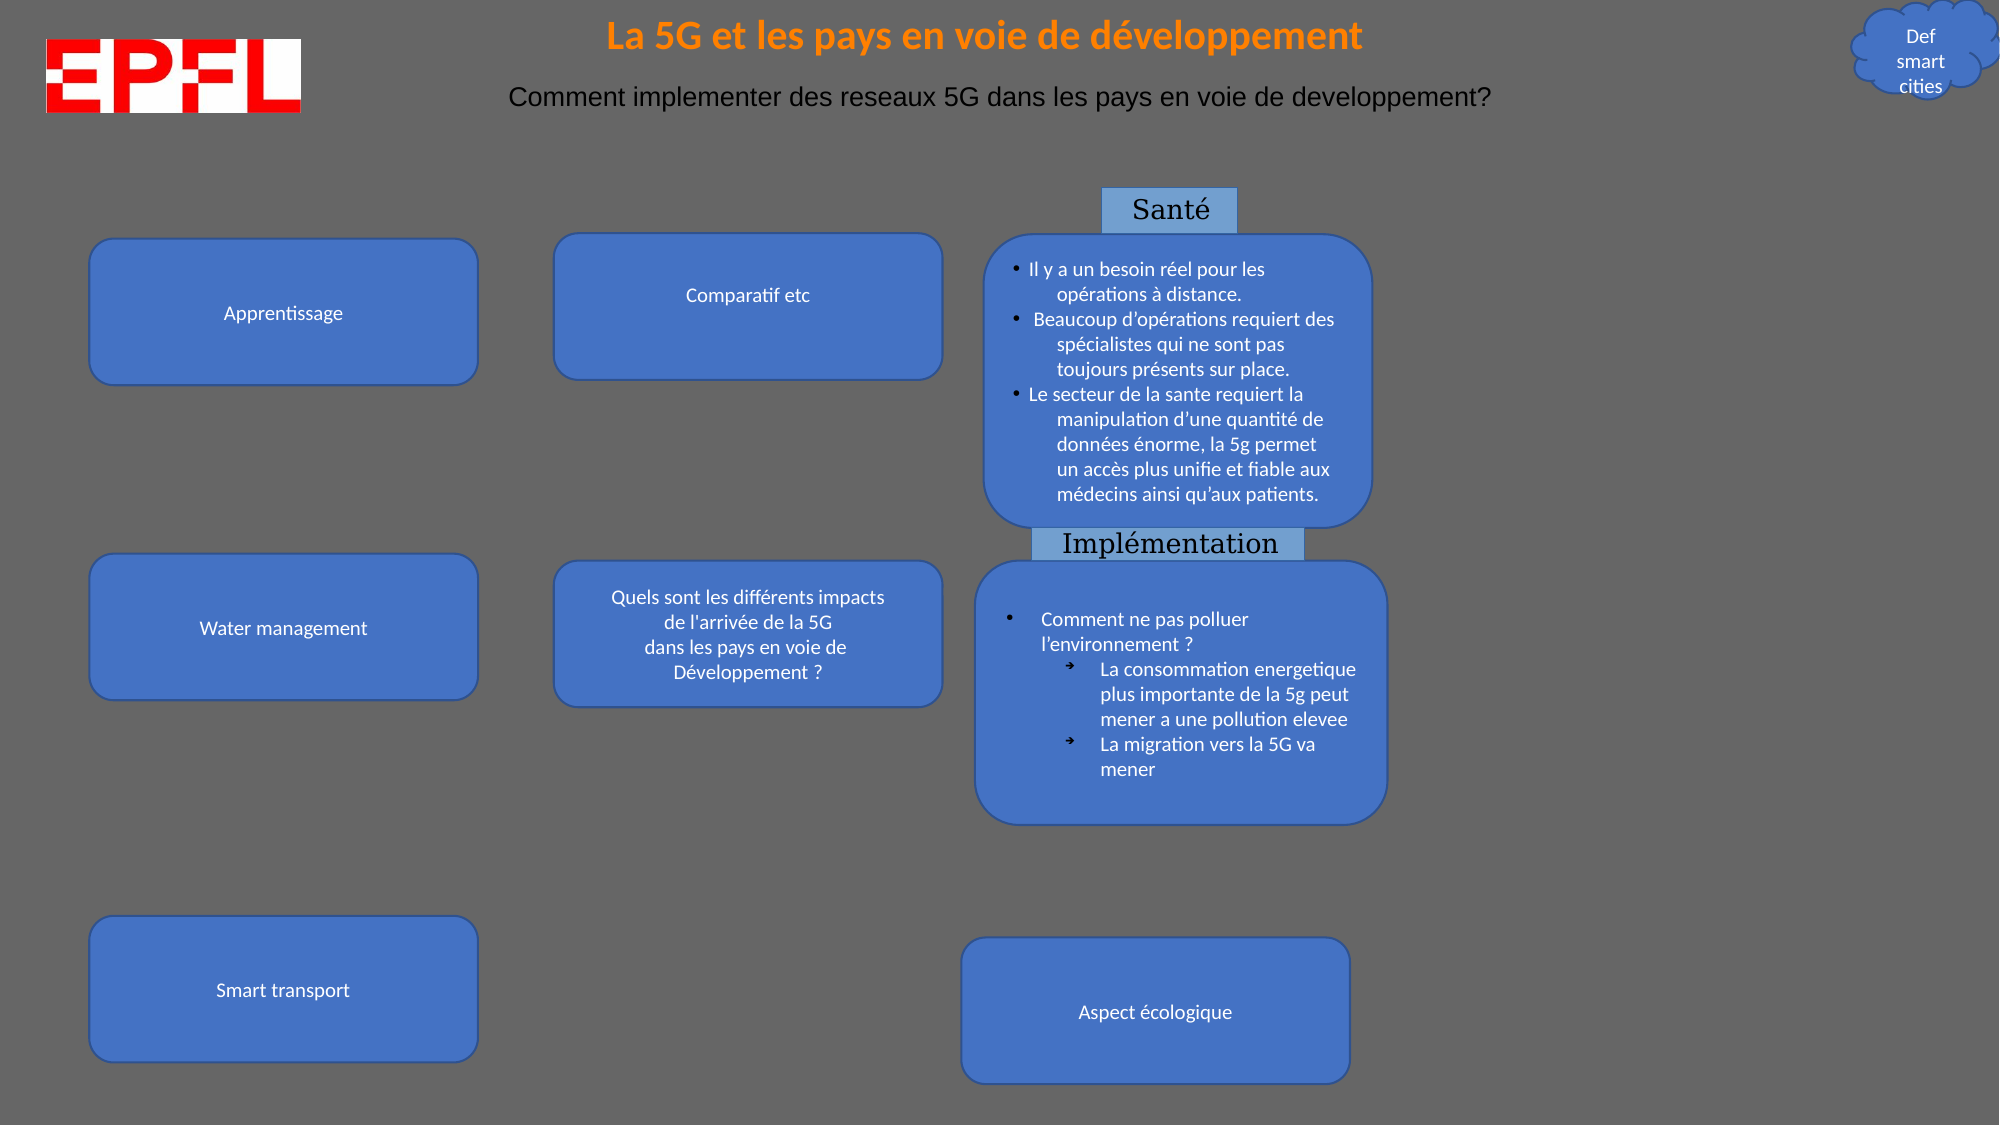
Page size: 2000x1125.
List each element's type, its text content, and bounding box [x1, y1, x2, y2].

text_box Santé [1101, 187, 1238, 234]
text_box Il y a un besoin réel pour les opérations à distance. Beaucoup d’opérations requiert des spécialistes qui ne sont pas toujours présents sur place. Le secteur de la sante requiert la manipulation d’une quantité de données énorme, la 5g permet un accès plus unifie et fiable aux médecins ainsi qu’aux patients. [983, 234, 1373, 528]
text_box Smart transport [89, 915, 478, 1063]
text_box Apprentissage [89, 238, 478, 386]
text_box Def smart cities [1851, 0, 2000, 100]
text_box Comparatif etc [553, 233, 943, 380]
text_box Implémentation [1031, 527, 1305, 561]
text_box Comment implementer des reseaux 5G dans les pays en voie de developpement? [493, 75, 1507, 121]
text_box Water management [89, 553, 479, 701]
text_box La 5G et les pays en voie de développement [591, 0, 1408, 75]
picture [46, 39, 301, 113]
text_box Comment ne pas polluer l’environnement ? La consommation energetique plus importante de la 5g peut mener a une pollution elevee La migration vers la 5G va mener [974, 560, 1388, 826]
text_box Aspect écologique [961, 937, 1351, 1085]
text_box Quels sont les différents impacts de l'arrivée de la 5G dans les pays en voie de Développement ? [553, 560, 943, 708]
